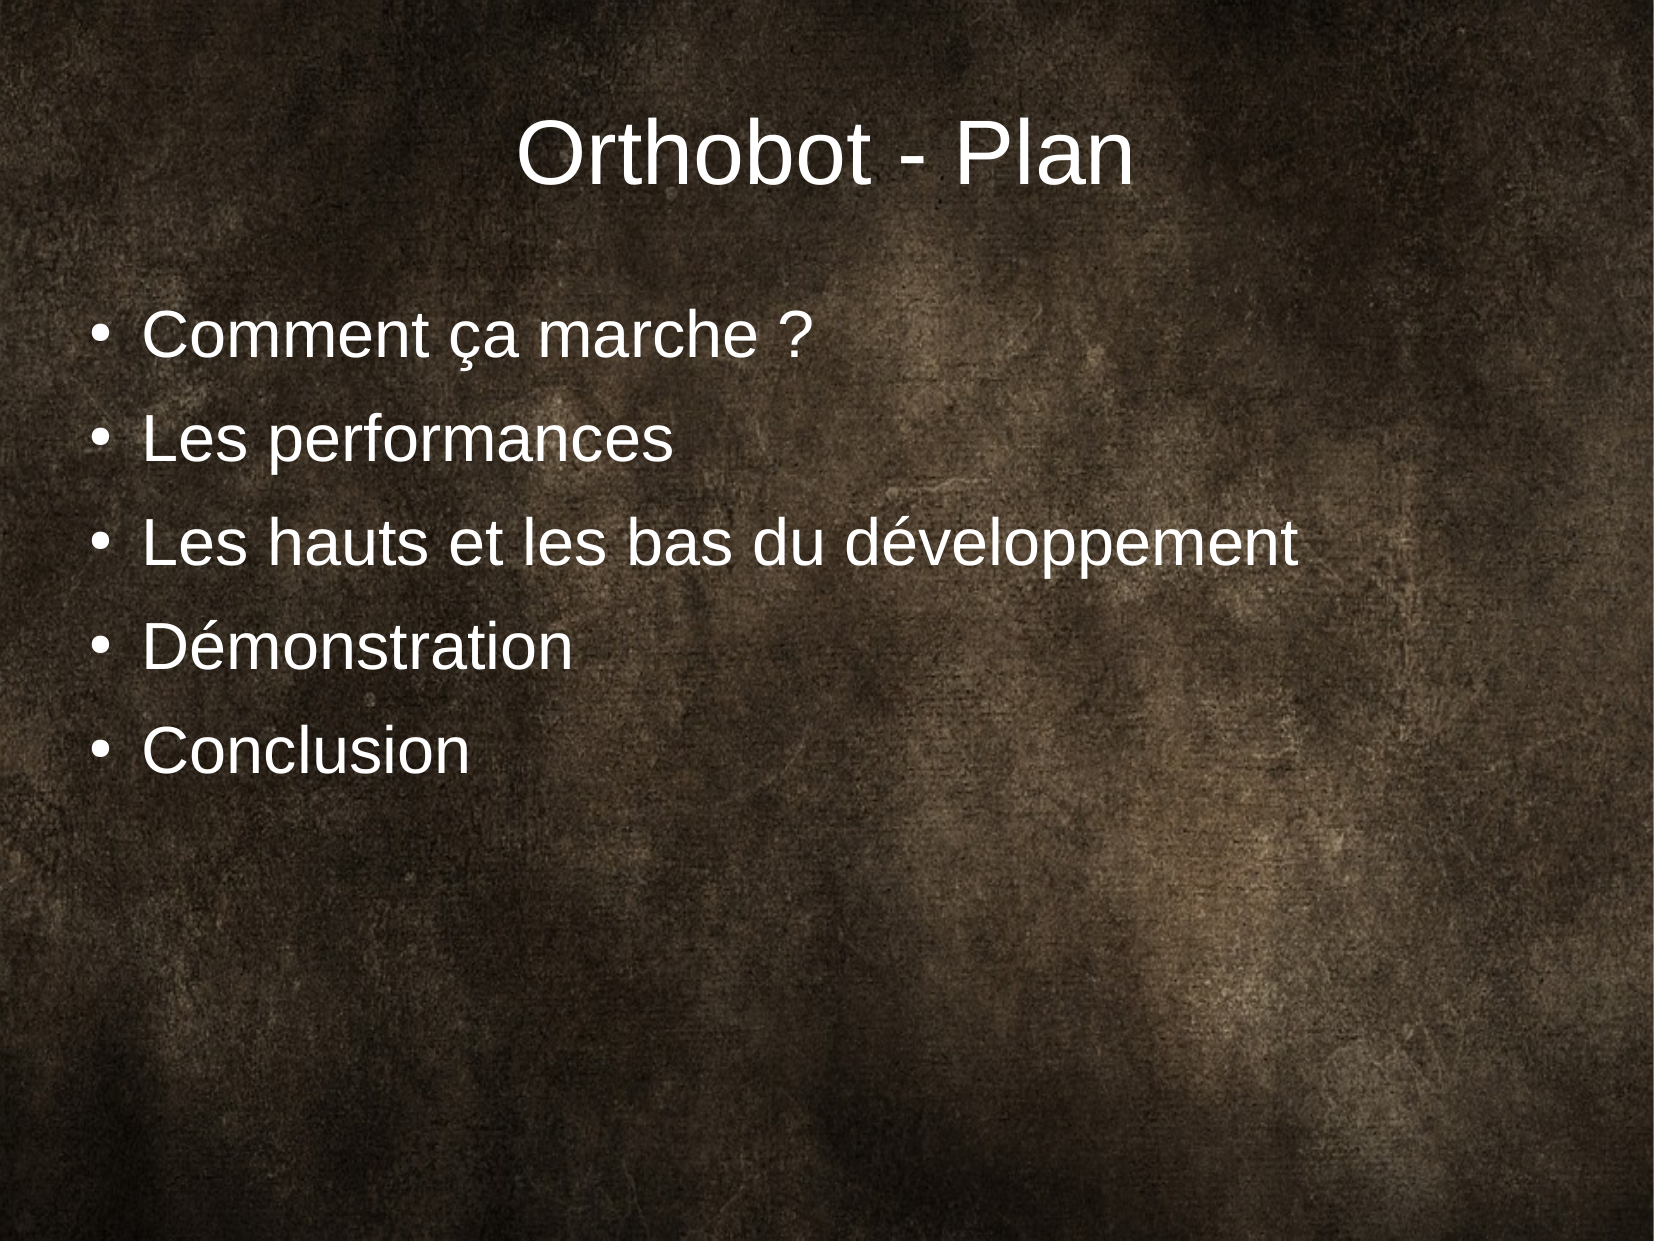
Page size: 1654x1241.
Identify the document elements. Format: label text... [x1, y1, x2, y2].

picture [0, 0, 1654, 1241]
list Comment ça marche ? Les performances Les hauts et les bas du développement Démonstration Conclusion [70, 296, 1559, 1016]
title Orthobot - Plan [82, 49, 1571, 257]
